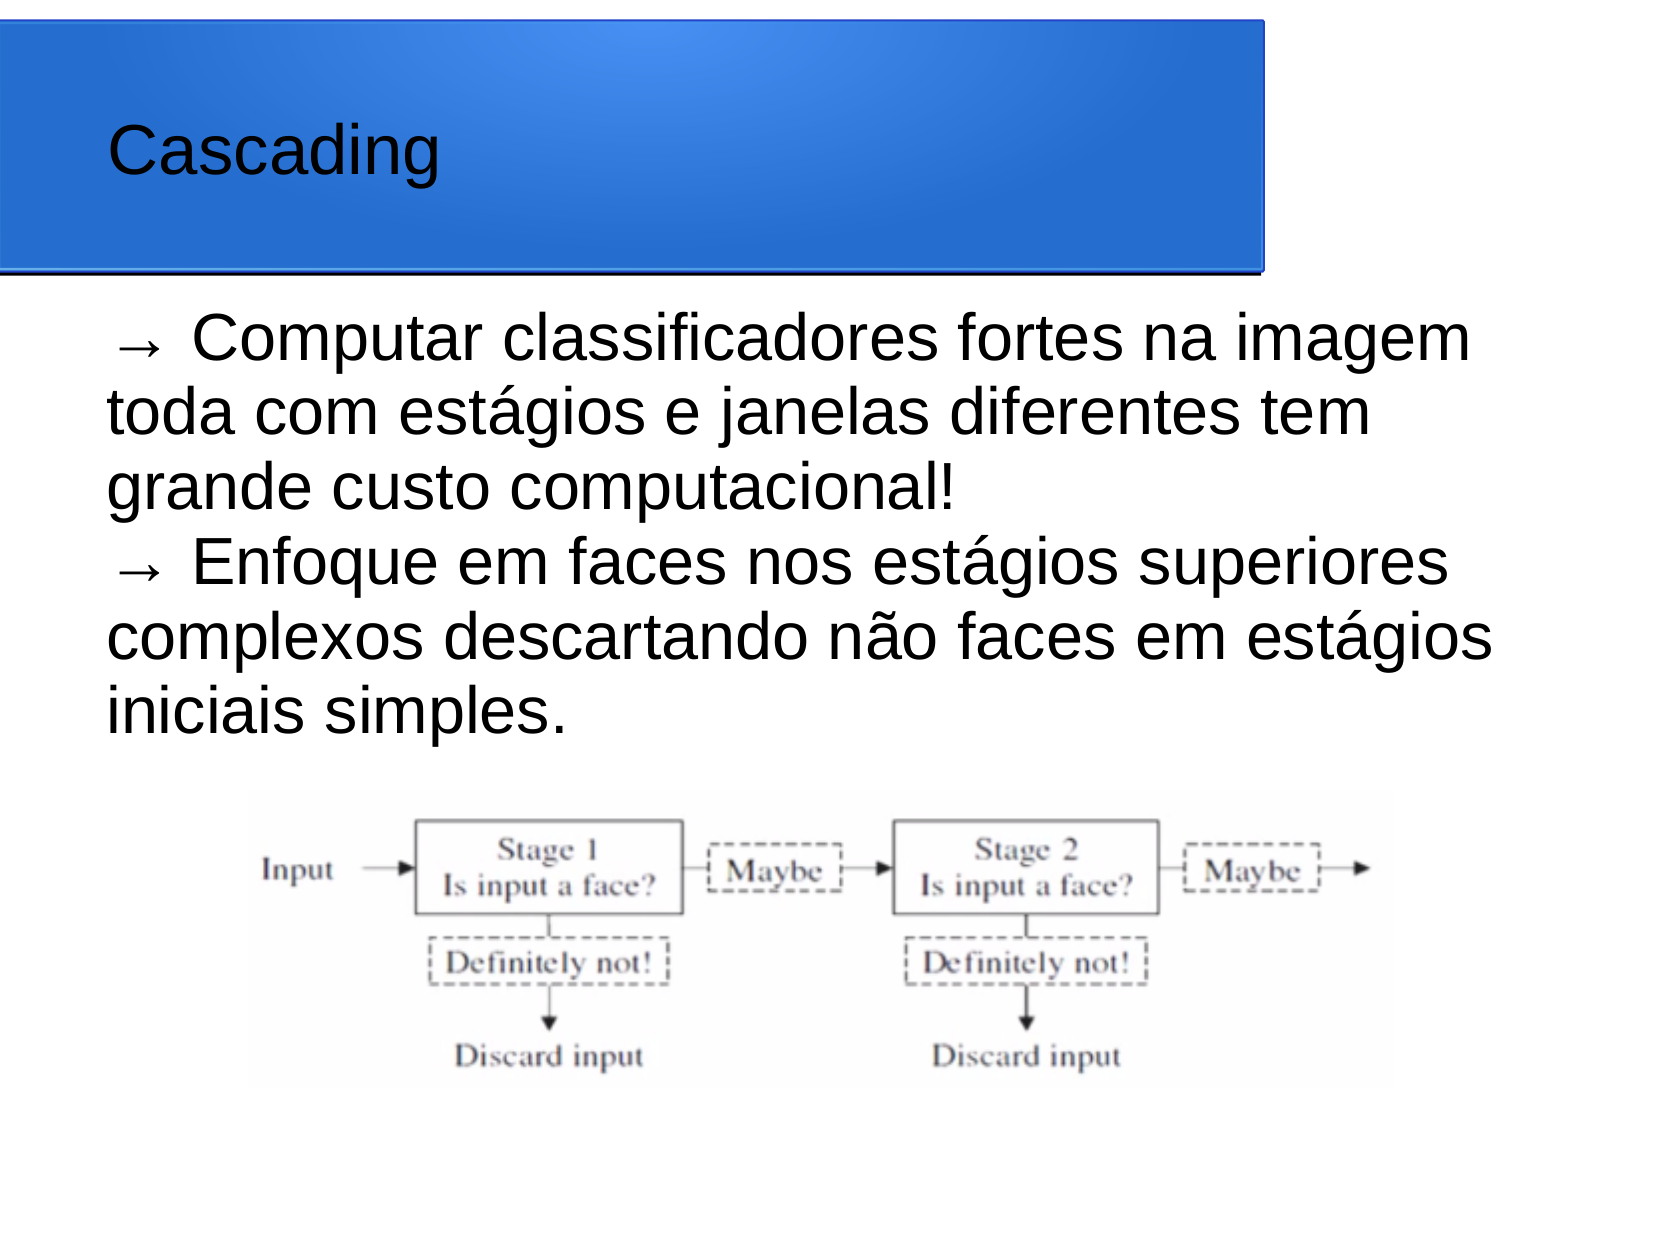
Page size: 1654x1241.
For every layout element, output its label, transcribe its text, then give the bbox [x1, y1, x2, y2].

subtitle → Computar classificadores fortes na imagem toda com estágios e janelas diferentes tem grande custo computacional! → Enfoque em faces nos estágios superiores complexos descartando não faces em estágios iniciais simples. [35, 299, 1524, 1123]
picture [248, 791, 1394, 1087]
title Cascading [82, 47, 1235, 252]
